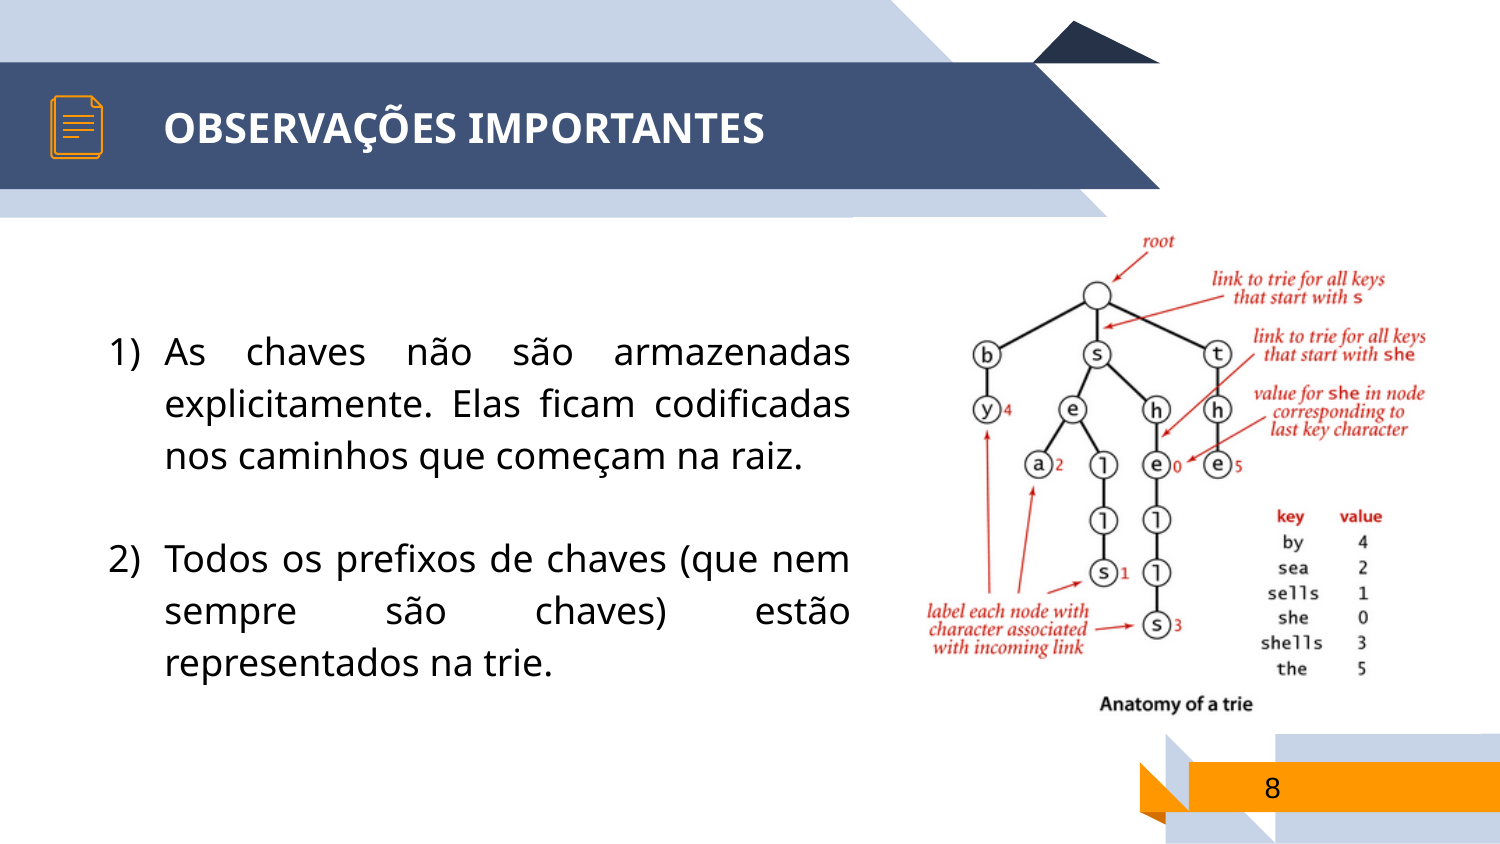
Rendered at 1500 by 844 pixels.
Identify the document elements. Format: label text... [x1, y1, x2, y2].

title OBSERVAÇÕES IMPORTANTES [148, 64, 1011, 190]
list As chaves não são armazenadas explicitamente. Elas ficam codificadas nos caminhos que começam na raiz. Todos os prefixos de chaves (que nem sempre são chaves) estão representados na trie. [74, 306, 853, 667]
slide_number <number> [1249, 760, 1494, 813]
picture [853, 217, 1481, 734]
